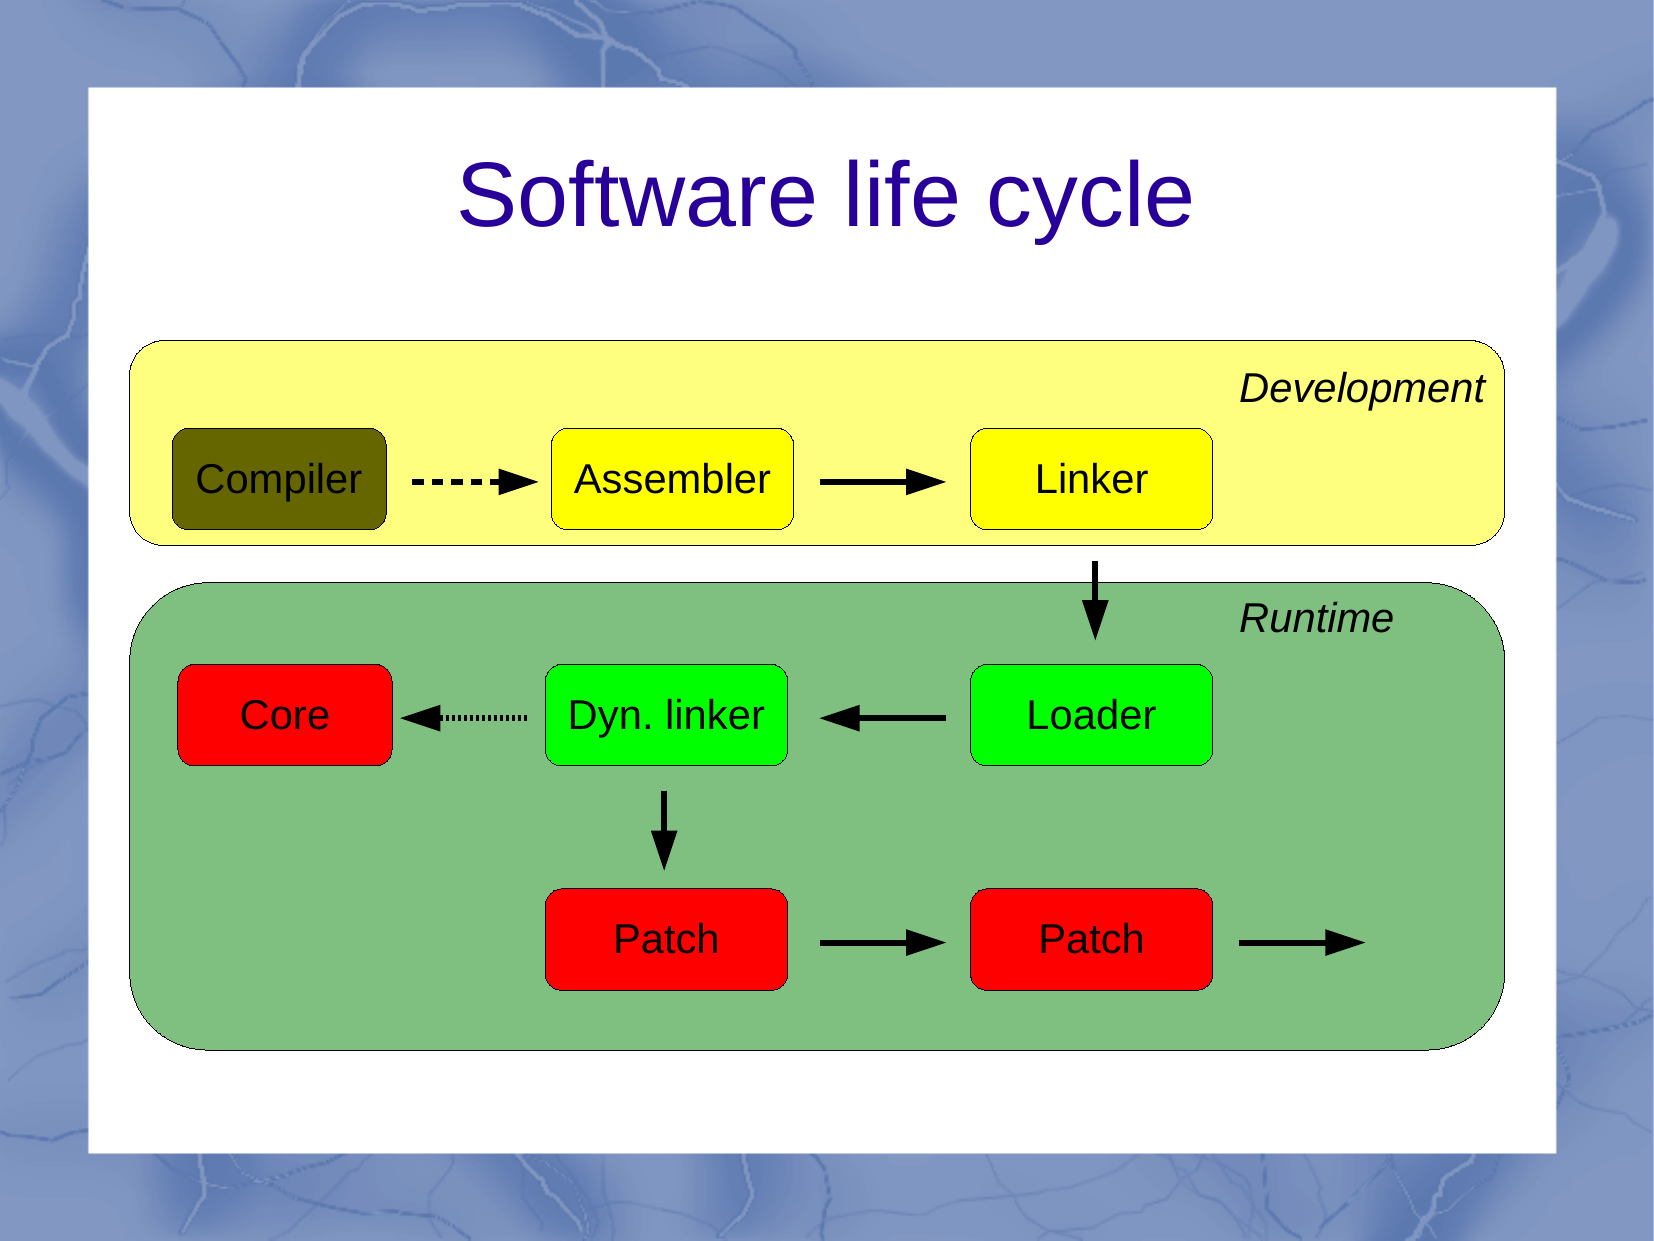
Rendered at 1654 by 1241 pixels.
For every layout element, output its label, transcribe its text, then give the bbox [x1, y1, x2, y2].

picture [0, 0, 1654, 1241]
text_box [129, 340, 1505, 546]
text_box Patch [545, 888, 788, 991]
text_box Assembler [551, 428, 794, 530]
text_box Core [177, 664, 393, 766]
text_box Compiler [172, 428, 387, 530]
text_box Patch [970, 888, 1213, 991]
text_box Development [1224, 357, 1517, 419]
text_box Runtime [1224, 587, 1517, 650]
text_box Linker [970, 428, 1213, 530]
text_box Loader [970, 664, 1213, 766]
title Software life cycle [118, 98, 1536, 291]
text_box [129, 582, 1505, 1051]
text_box Dyn. linker [545, 664, 788, 766]
